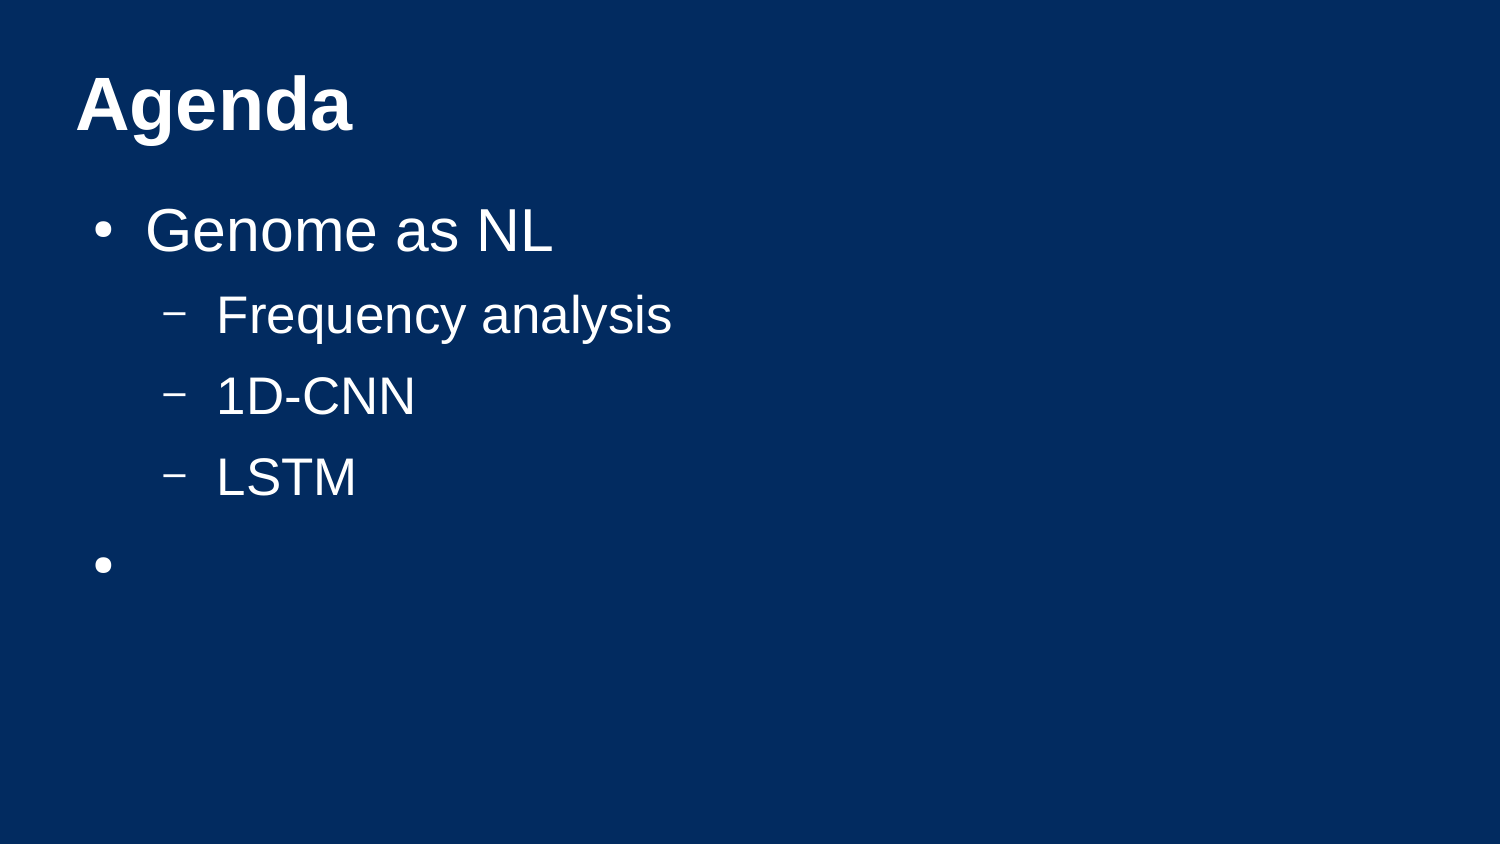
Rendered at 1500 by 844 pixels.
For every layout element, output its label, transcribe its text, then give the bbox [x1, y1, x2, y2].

title Agenda [74, 33, 1425, 175]
list Genome as NL Frequency analysis 1D-CNN LSTM [75, 196, 1426, 796]
